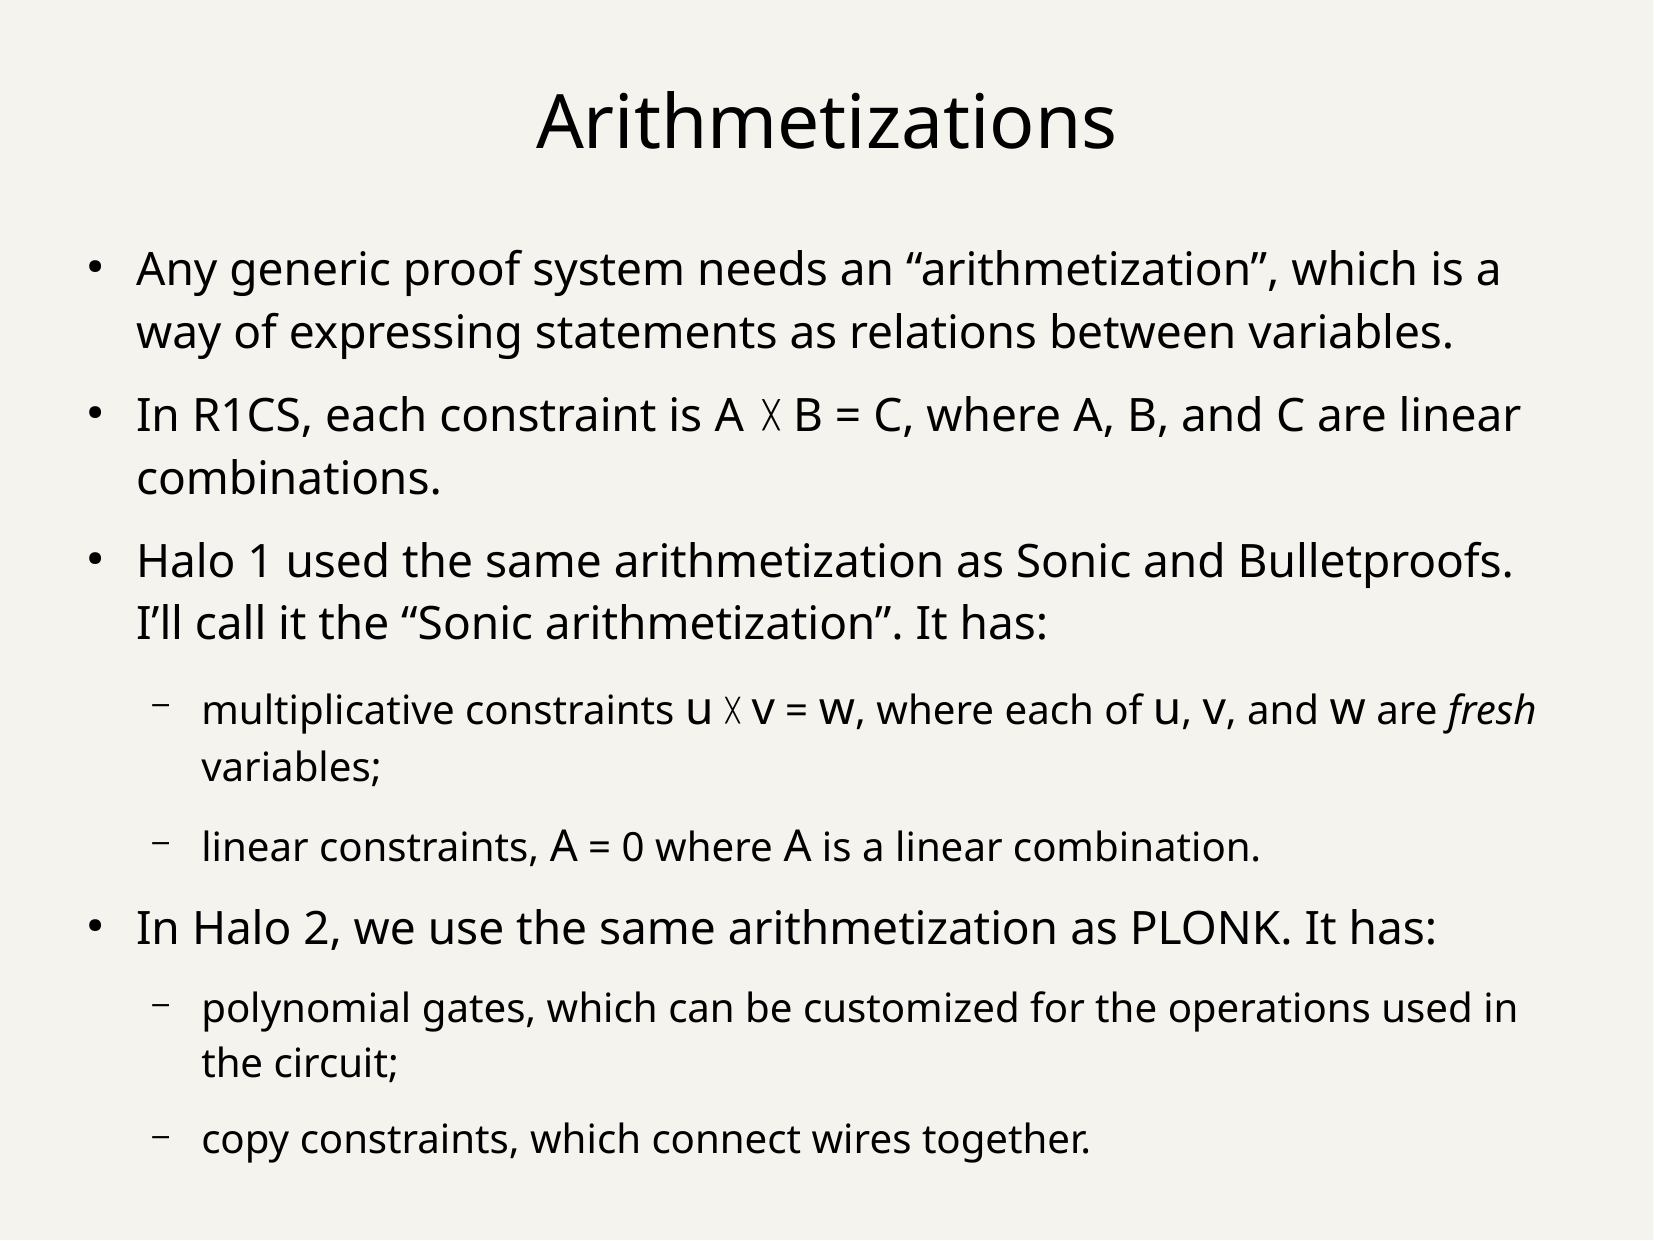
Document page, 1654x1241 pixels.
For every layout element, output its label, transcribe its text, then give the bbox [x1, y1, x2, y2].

title Arithmetizations [82, 49, 1571, 189]
list Any generic proof system needs an “arithmetization”, which is a way of expressing statements as relations between variables. In R1CS, each constraint is A ╳ B = C, where A, B, and C are linear combinations. Halo 1 used the same arithmetization as Sonic and Bulletproofs. I’ll call it the “Sonic arithmetization”. It has: multiplicative constraints u ╳ v = w, where each of u, v, and w are fresh variables; linear constraints, A = 0 where A is a linear combination. In Halo 2, we use the same arithmetization as PLONK. It has: polynomial gates, which can be customized for the operations used in the circuit; copy constraints, which connect wires together. [70, 236, 1571, 1170]
